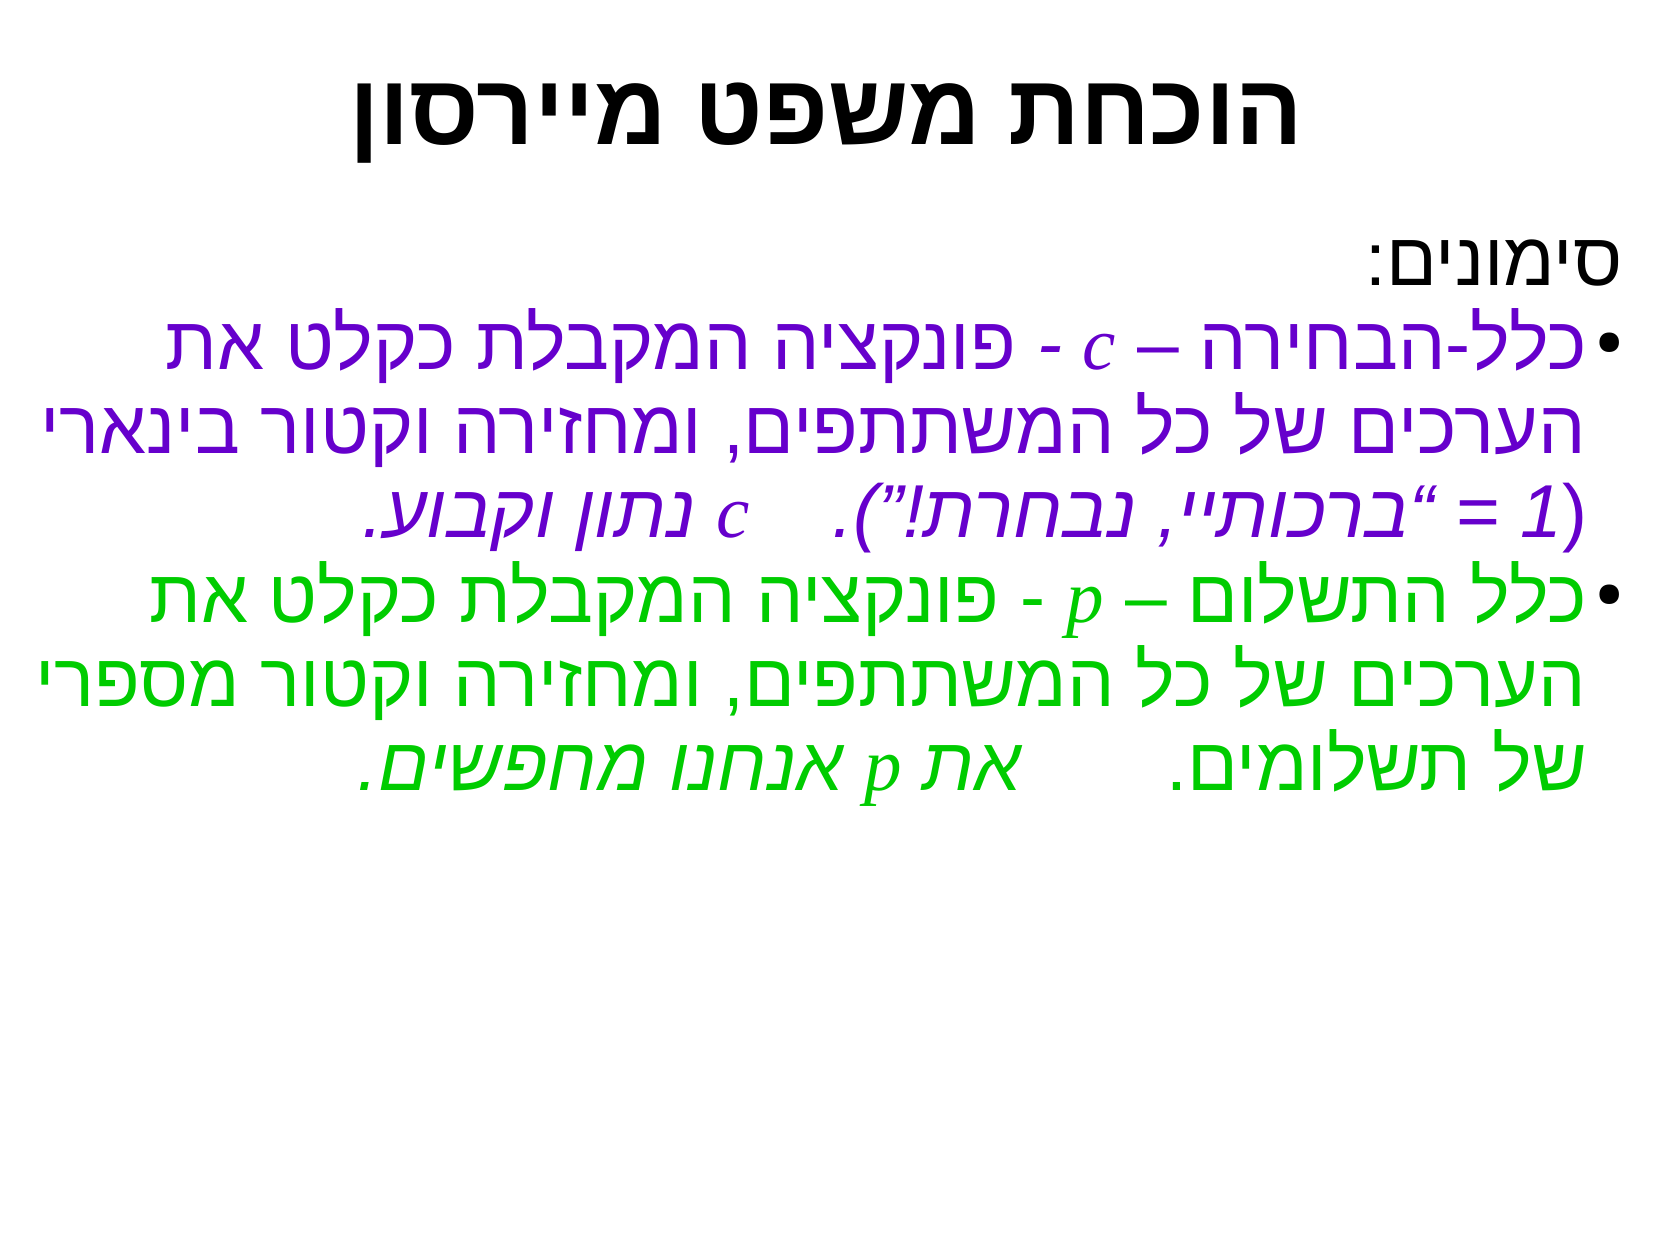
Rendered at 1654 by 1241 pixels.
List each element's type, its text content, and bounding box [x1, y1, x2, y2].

text_box סימונים: כלל-הבחירה – c - פונקציה המקבלת כקלט את הערכים של כל המשתתפים, ומחזירה וקטור בינארי (1 = “ברכותיי, נבחרת!”). c נתון וקבוע. כלל התשלום – p - פונקציה המקבלת כקלט את הערכים של כל המשתתפים, ומחזירה וקטור מספרי של תשלומים. את p אנחנו מחפשים. [17, 210, 1638, 1201]
title הוכחת משפט מיירסון [0, 21, 1654, 200]
